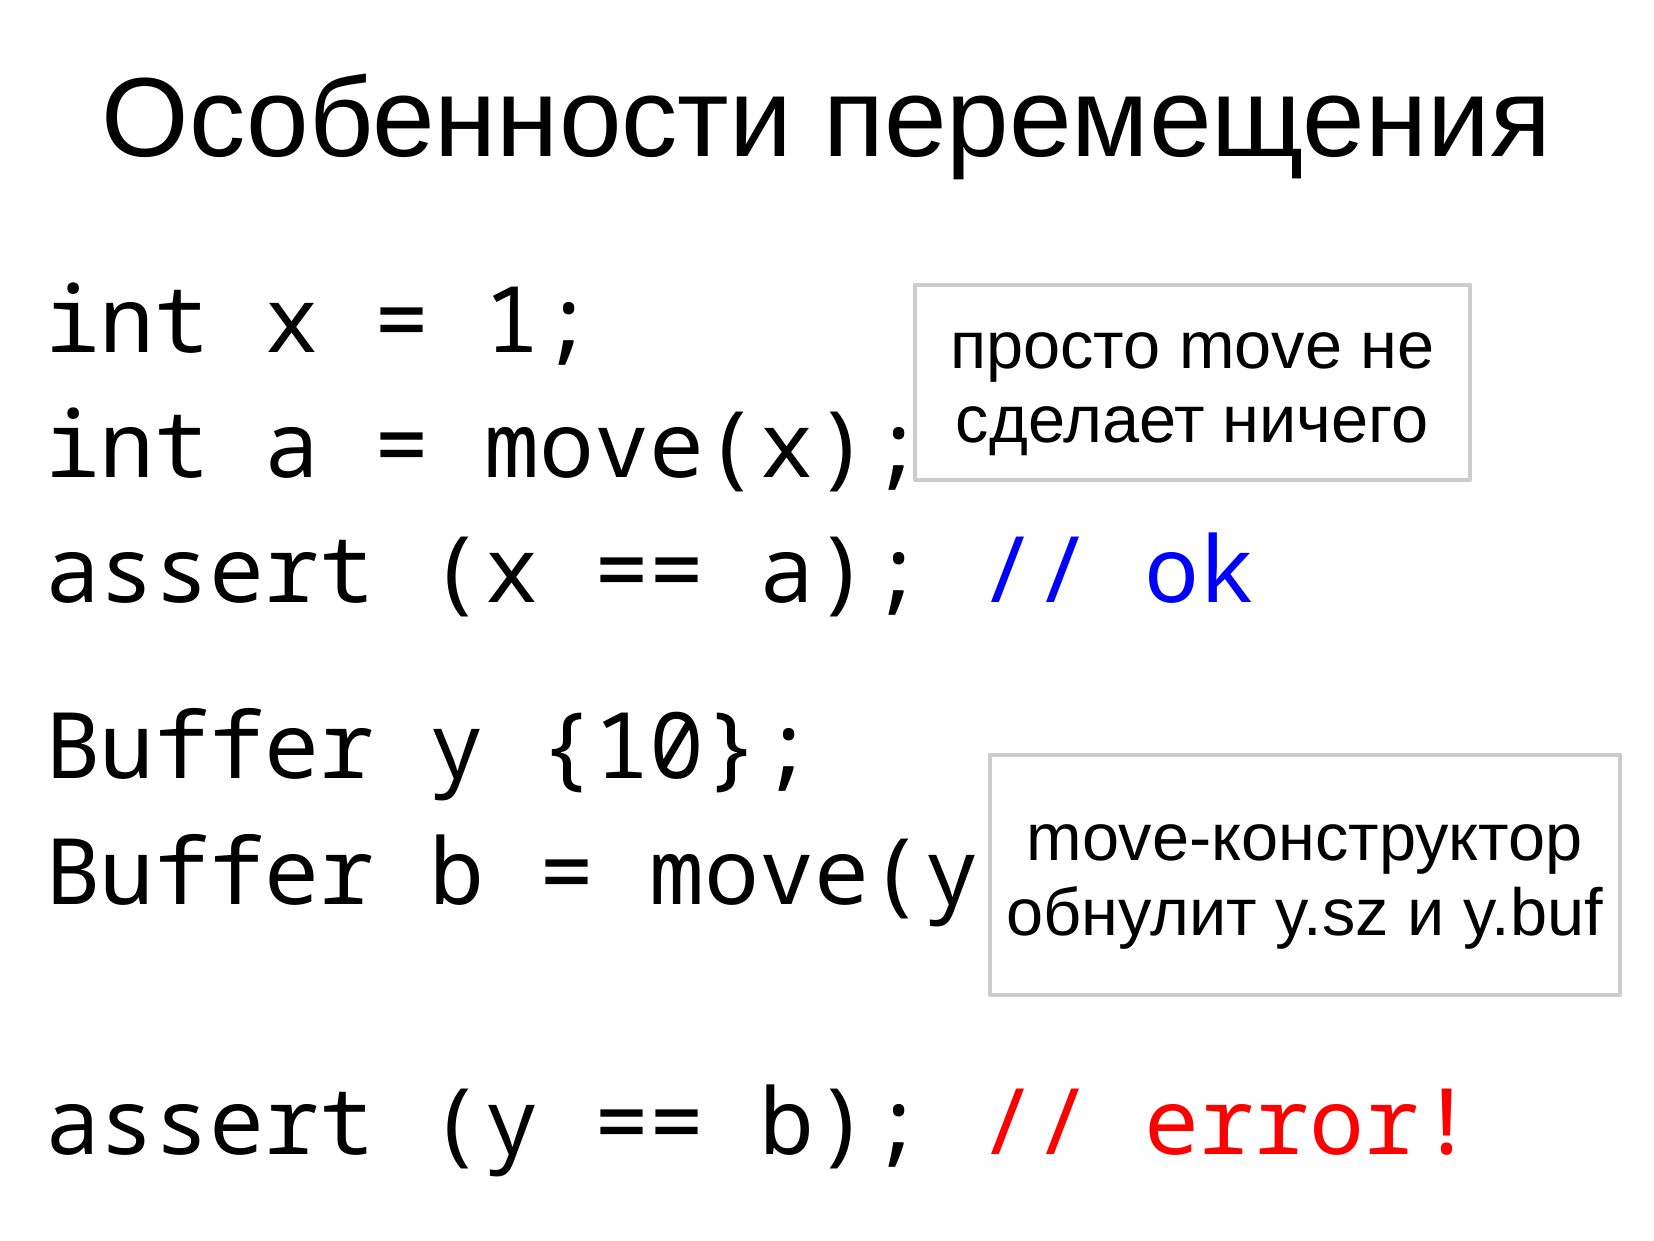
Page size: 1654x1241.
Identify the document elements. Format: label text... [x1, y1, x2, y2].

text_box просто move не сделает ничего [915, 285, 1471, 481]
text_box move-конструктор обнулит y.sz и y.buf [990, 754, 1621, 995]
list int x = 1; int a = move(x); assert (x == a); // ok Buffer y {10}; Buffer b = move(y); assert (y == b); // error! [45, 255, 1583, 1186]
title Особенности перемещения [82, 13, 1571, 222]
